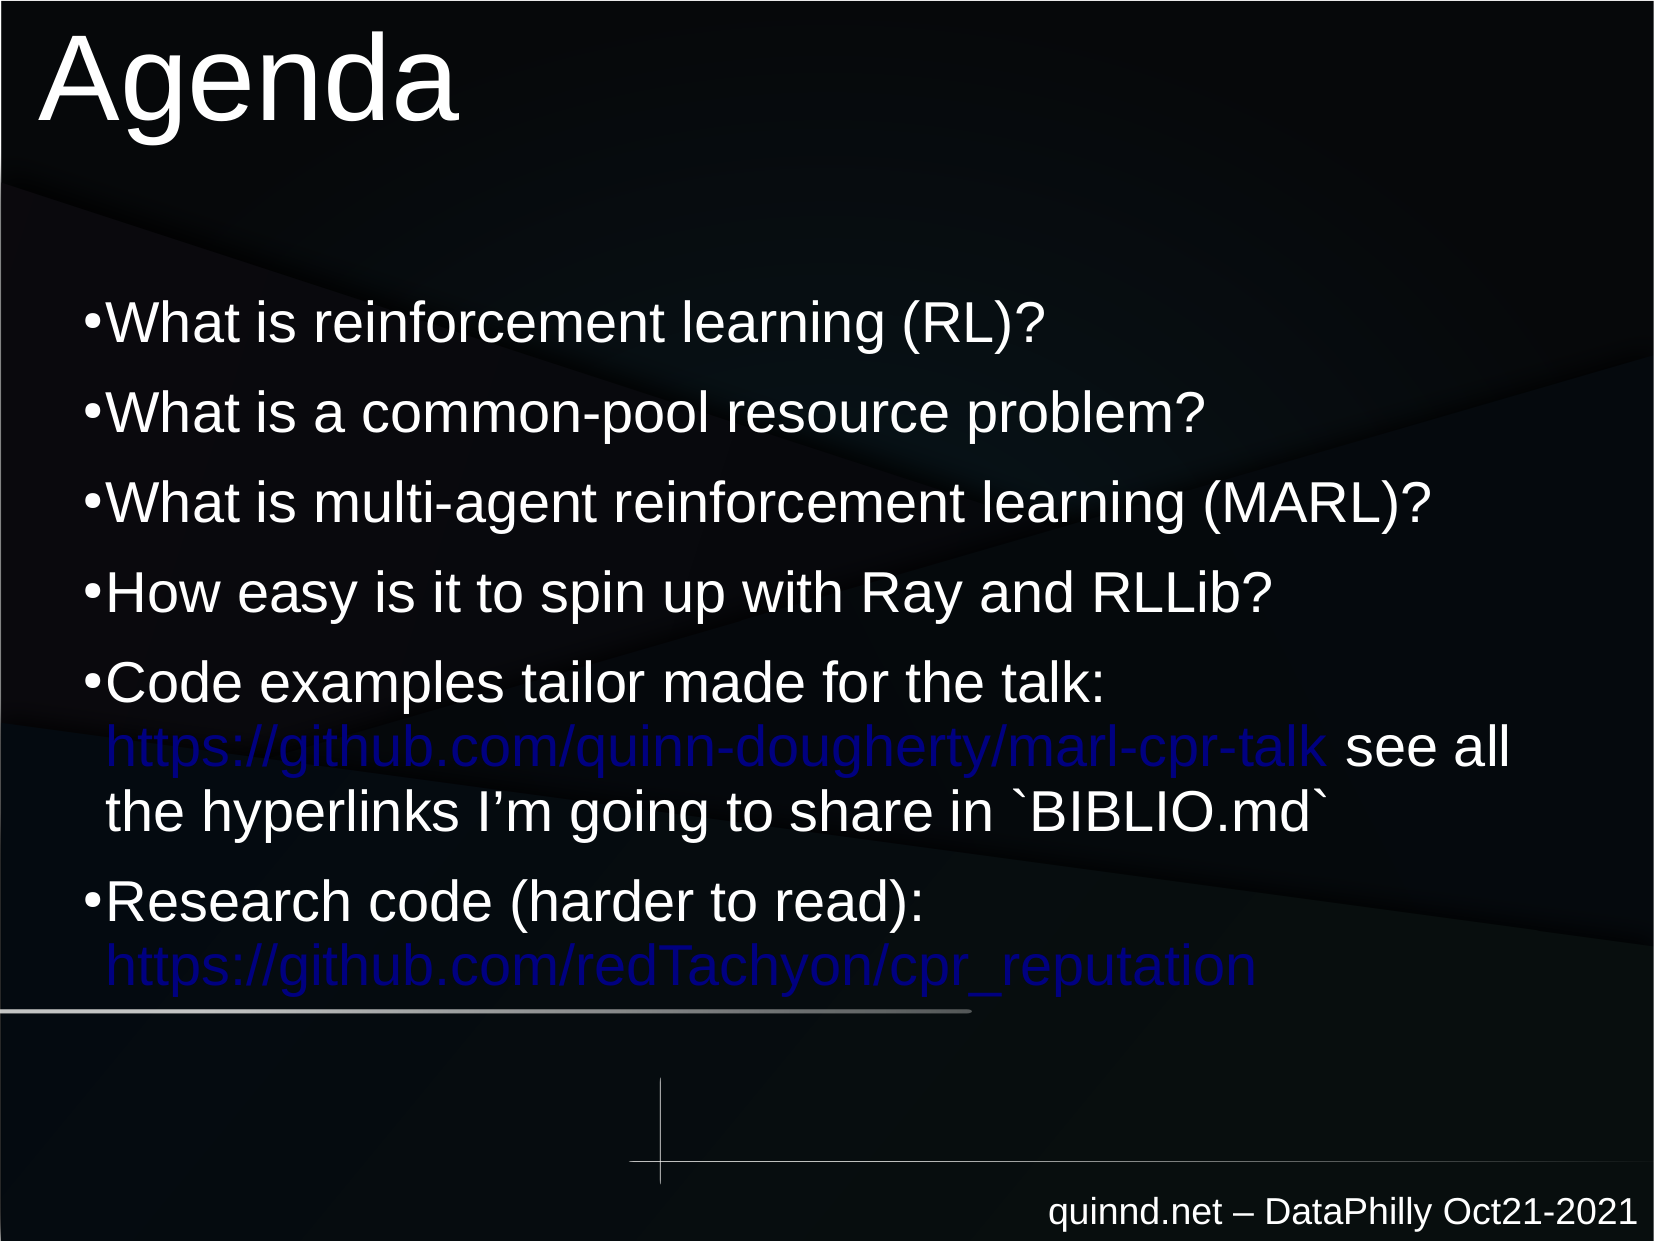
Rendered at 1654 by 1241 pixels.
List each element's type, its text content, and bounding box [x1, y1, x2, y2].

picture [0, 0, 1654, 1241]
title Agenda [38, 5, 1516, 151]
list What is reinforcement learning (RL)? What is a common-pool resource problem? What is multi-agent reinforcement learning (MARL)? How easy is it to spin up with Ray and RLLib? Code examples tailor made for the talk: https://github.com/quinn-dougherty/marl-cpr-talk see all the hyperlinks I’m going to share in `BIBLIO.md` Research code (harder to read): https://github.com/redTachyon/cpr_reputation [82, 290, 1571, 1010]
